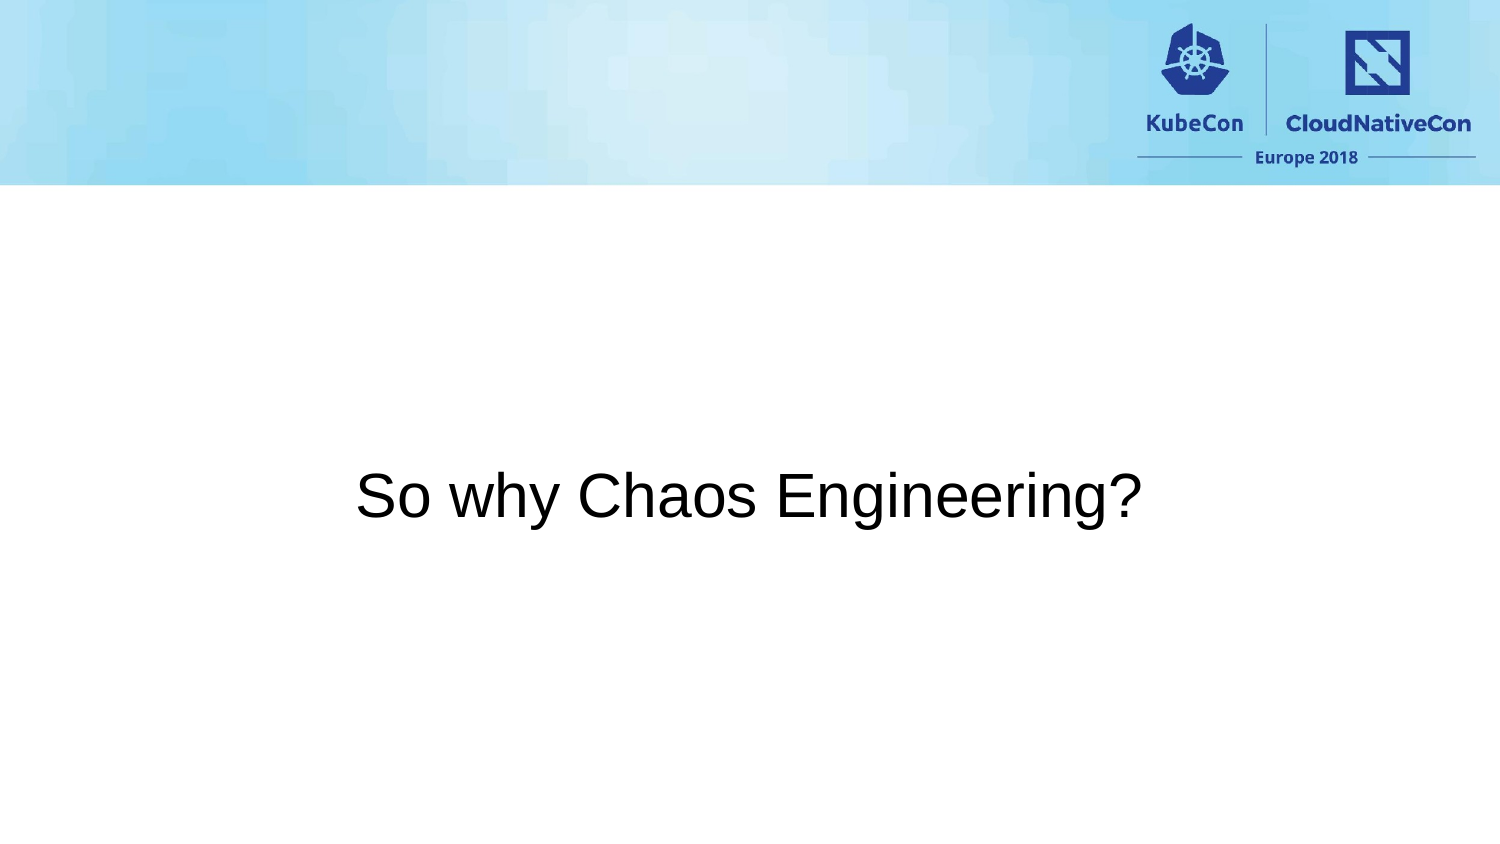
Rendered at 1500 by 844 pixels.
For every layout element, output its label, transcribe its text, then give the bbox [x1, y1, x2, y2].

title [103, 23, 1397, 187]
list So why Chaos Engineering? [103, 224, 1397, 760]
picture [0, 0, 1500, 844]
